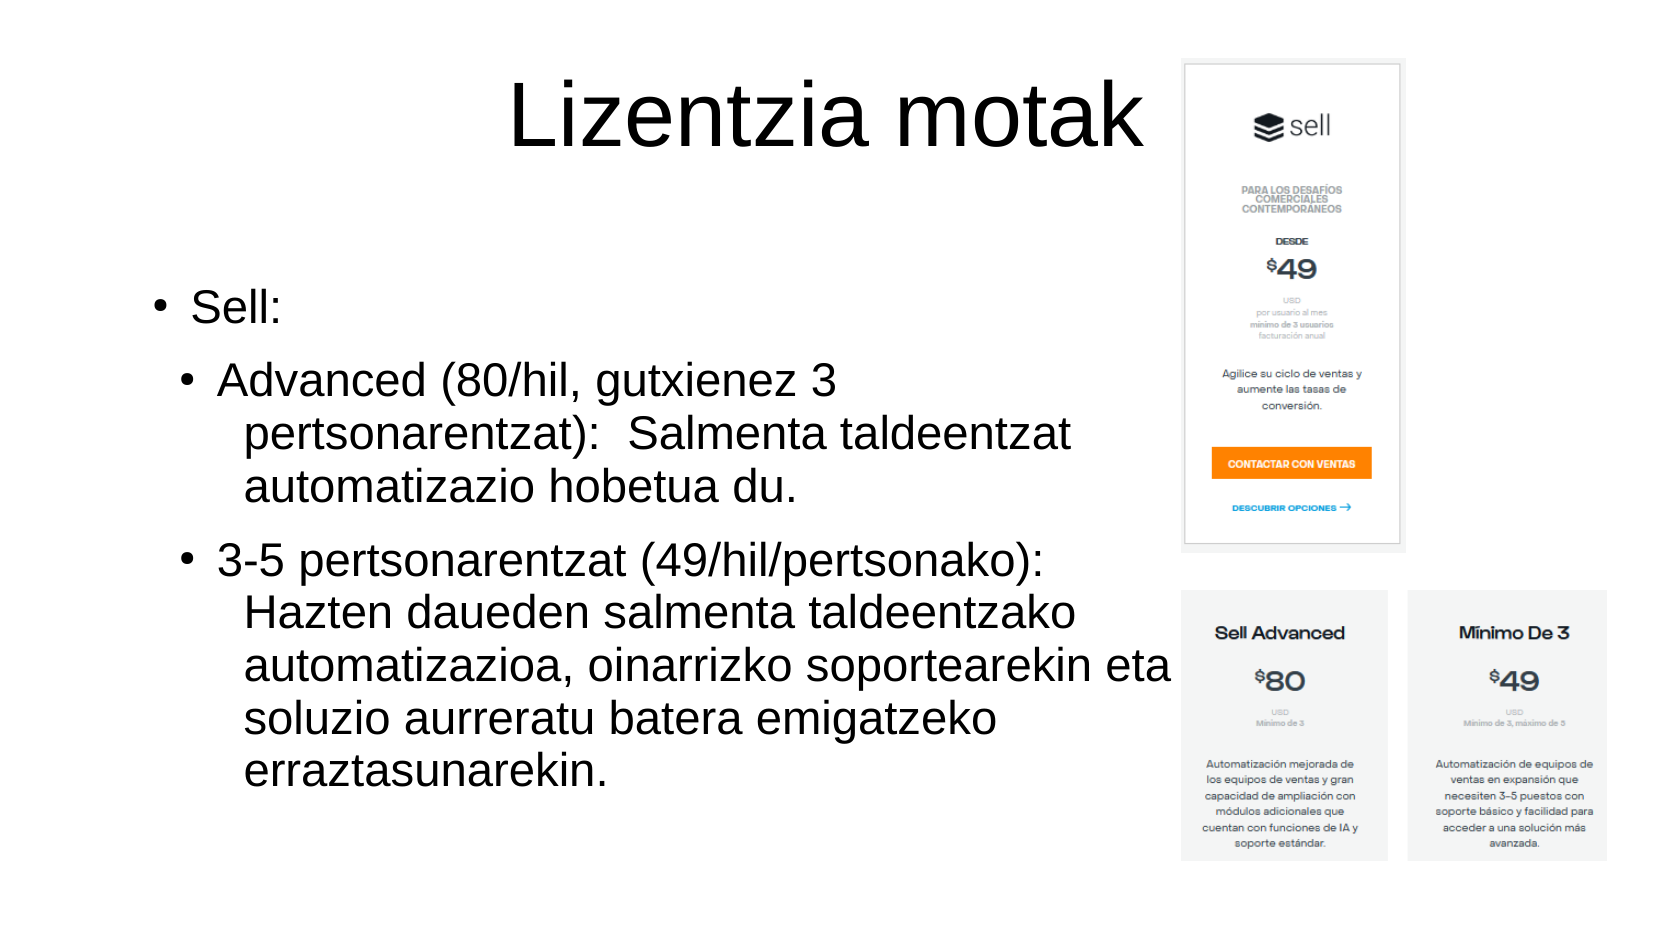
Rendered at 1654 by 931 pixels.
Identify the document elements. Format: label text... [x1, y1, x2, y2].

picture [1181, 590, 1607, 861]
list Sell: Advanced (80/hil, gutxienez 3 pertsonarentzat): Salmenta taldeentzat automatizazio hobetua du. 3-5 pertsonarentzat (49/hil/pertsonako): Hazten daueden salmenta taldeentzako automatizazioa, oinarrizko soportearekin eta soluzio aurreratu batera emigatzeko erraztasunarekin. [29, 206, 1182, 798]
title Lizentzia motak [82, 37, 1571, 193]
picture [1181, 58, 1406, 553]
